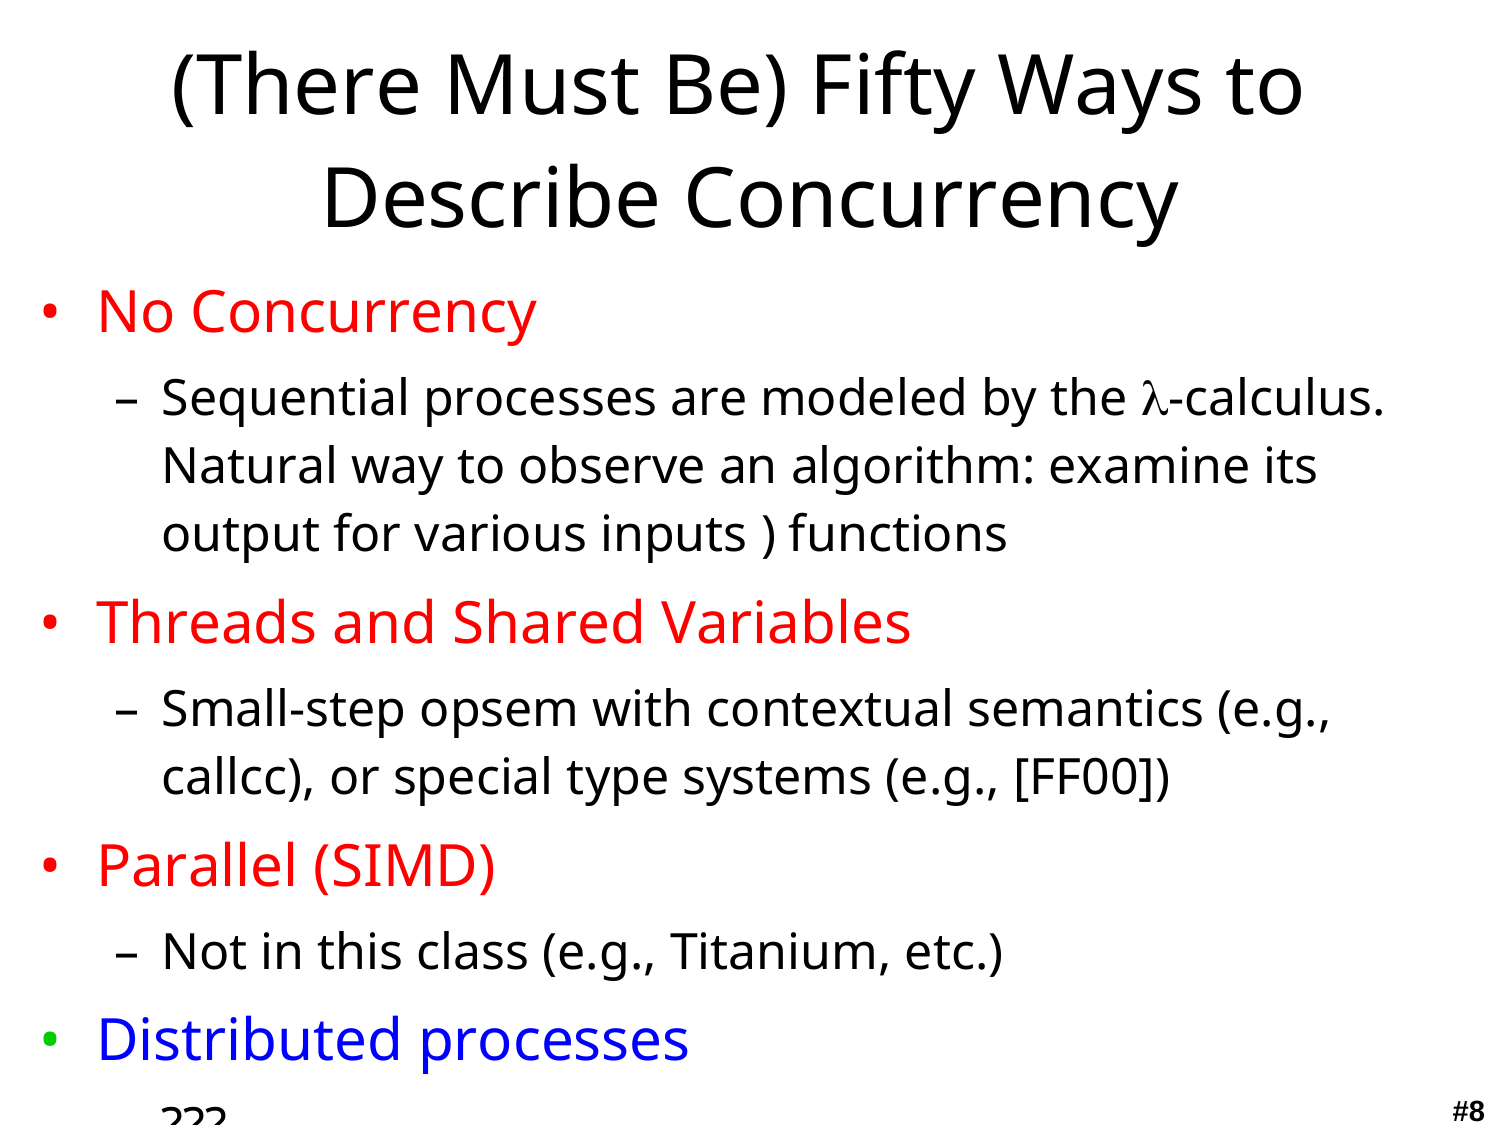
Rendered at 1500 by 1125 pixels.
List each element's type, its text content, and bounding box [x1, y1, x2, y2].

list No Concurrency Sequential processes are modeled by the -calculus. Natural way to observe an algorithm: examine its output for various inputs ) functions Threads and Shared Variables Small-step opsem with contextual semantics (e.g., callcc), or special type systems (e.g., [FF00]) Parallel (SIMD) Not in this class (e.g., Titanium, etc.) Distributed processes ??? [24, 262, 1476, 1101]
title (There Must Be) Fifty Ways to Describe Concurrency [24, 34, 1476, 244]
